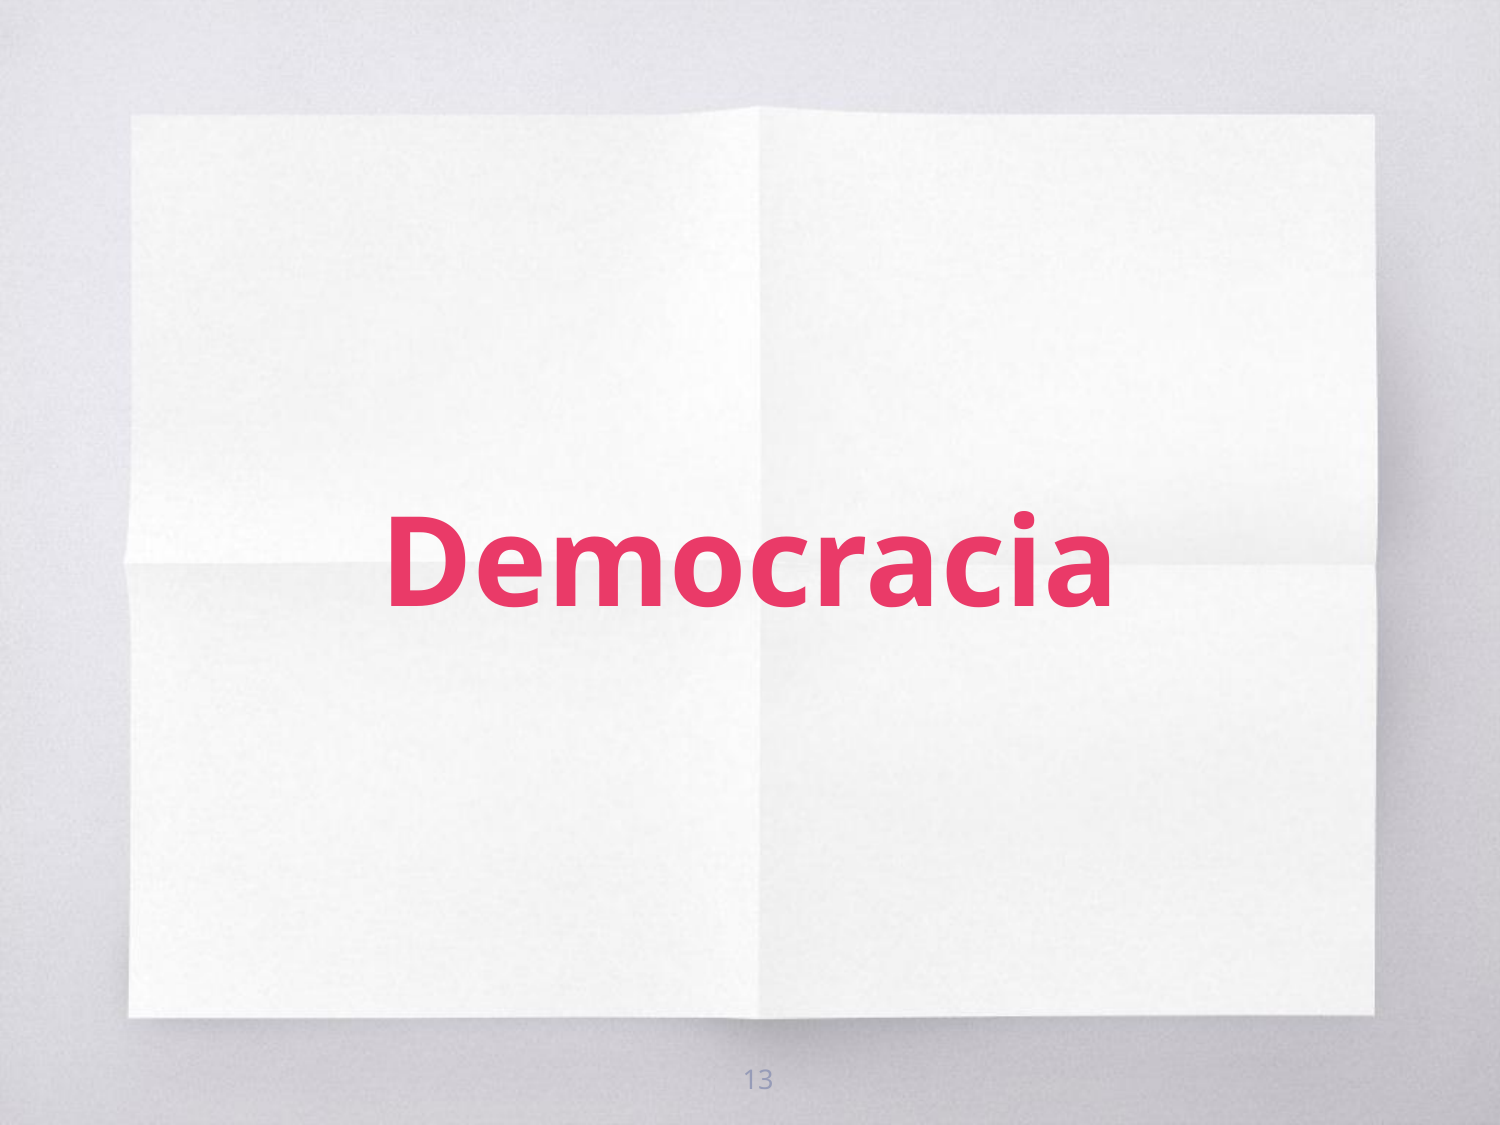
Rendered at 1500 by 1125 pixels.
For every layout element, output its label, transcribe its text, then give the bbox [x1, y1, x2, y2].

slide_number <number> [713, 1047, 804, 1113]
picture [0, 0, 1500, 1125]
title Democracia [112, 478, 1388, 647]
